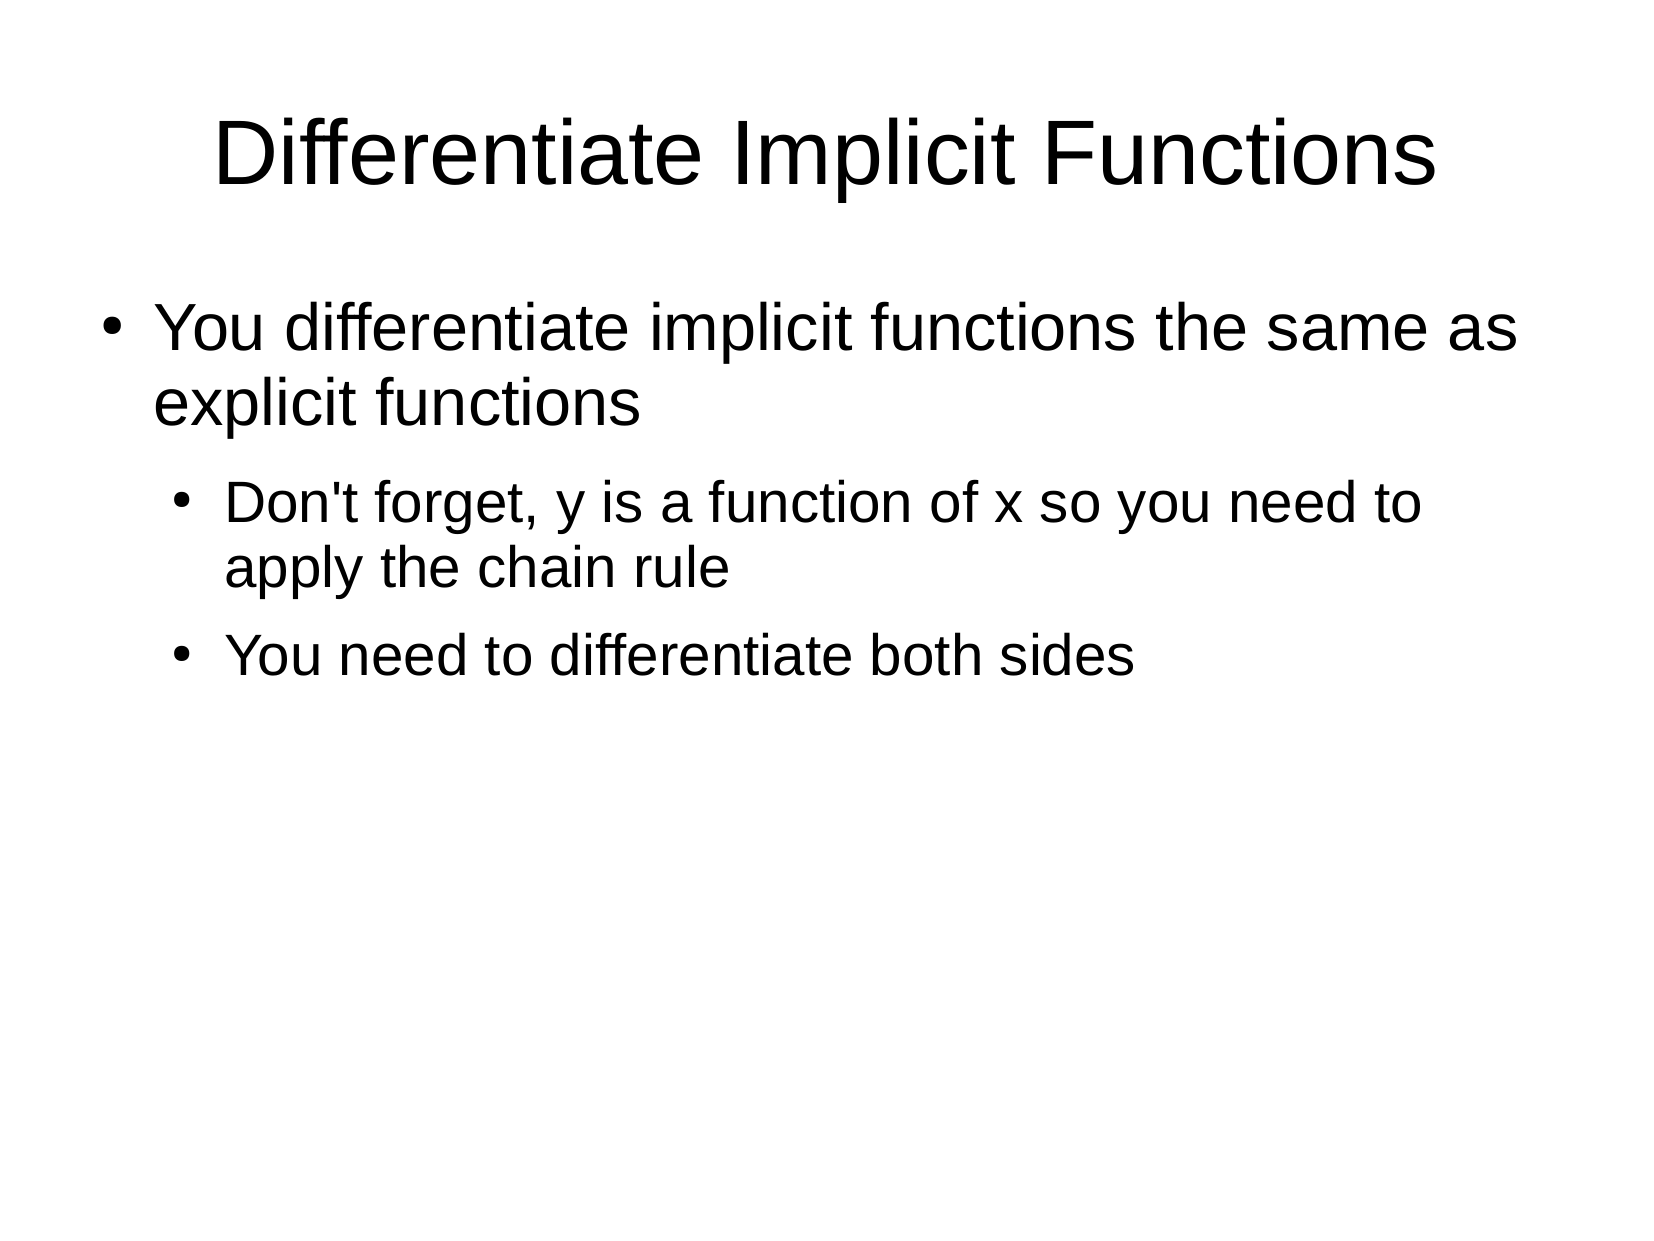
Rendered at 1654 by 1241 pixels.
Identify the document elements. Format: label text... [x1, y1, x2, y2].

list You differentiate implicit functions the same as explicit functions Don't forget, y is a function of x so you need to apply the chain rule You need to differentiate both sides [82, 290, 1571, 1109]
title Differentiate Implicit Functions [82, 49, 1571, 257]
